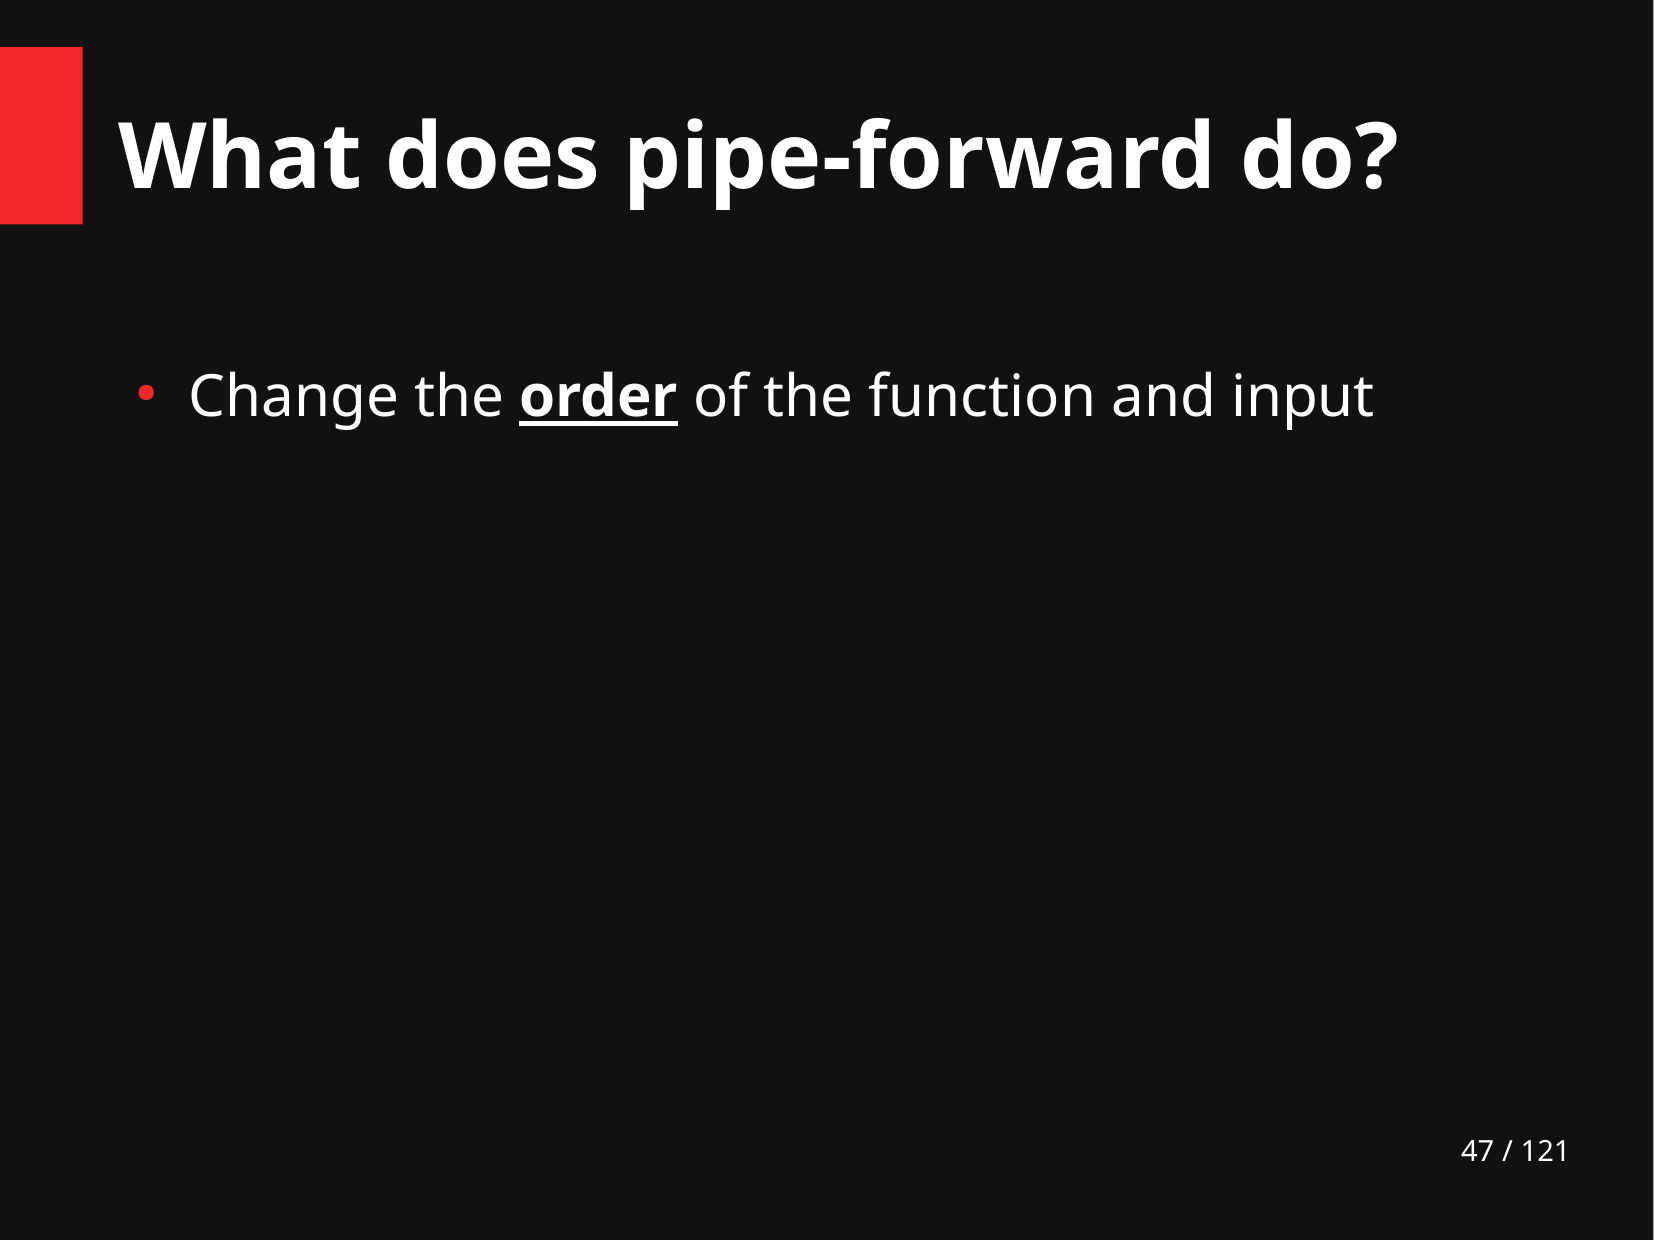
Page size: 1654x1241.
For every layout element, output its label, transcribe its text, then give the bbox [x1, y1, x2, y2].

list Change the order of the function and input [118, 354, 1536, 1074]
title What does pipe-forward do? [118, 49, 1571, 257]
